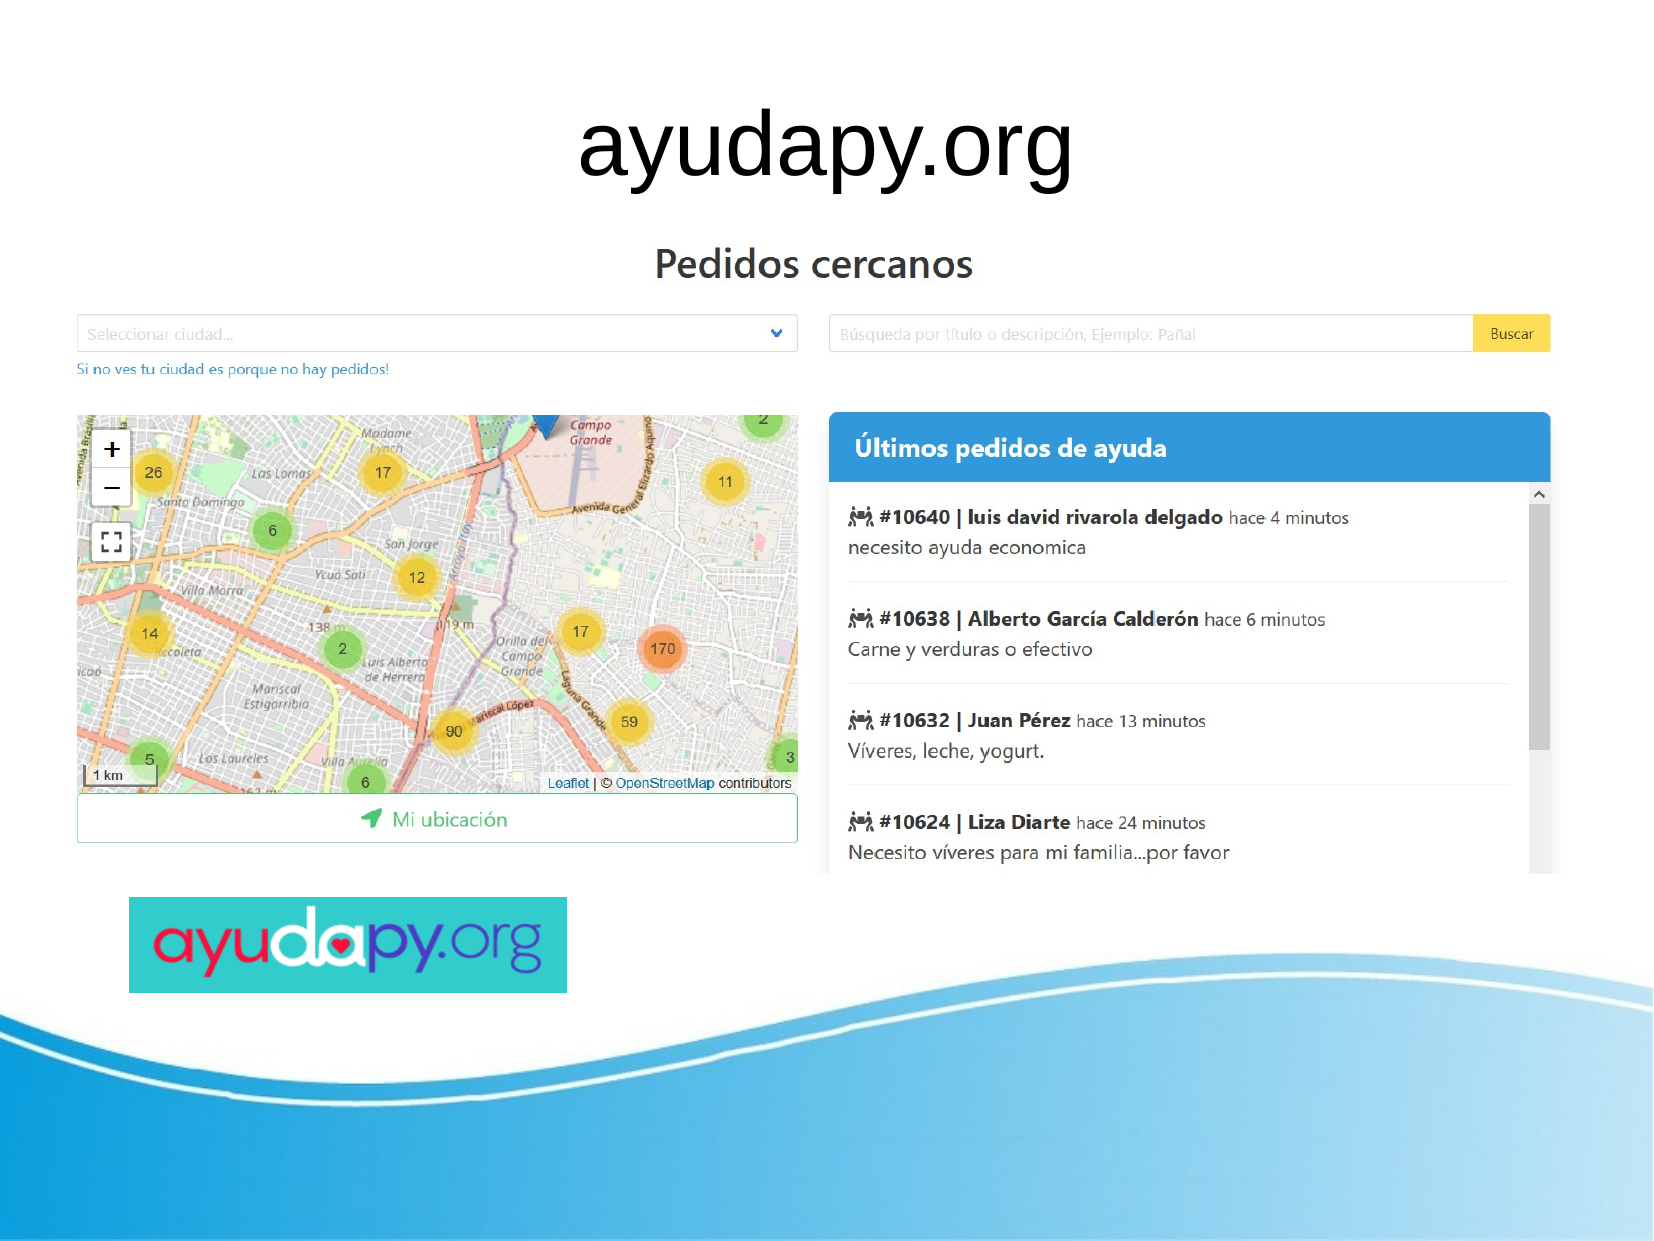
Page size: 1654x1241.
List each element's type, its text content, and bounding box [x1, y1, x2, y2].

title ayudapy.org [82, 94, 1571, 200]
picture [67, 216, 1571, 875]
picture [0, 897, 1654, 1241]
